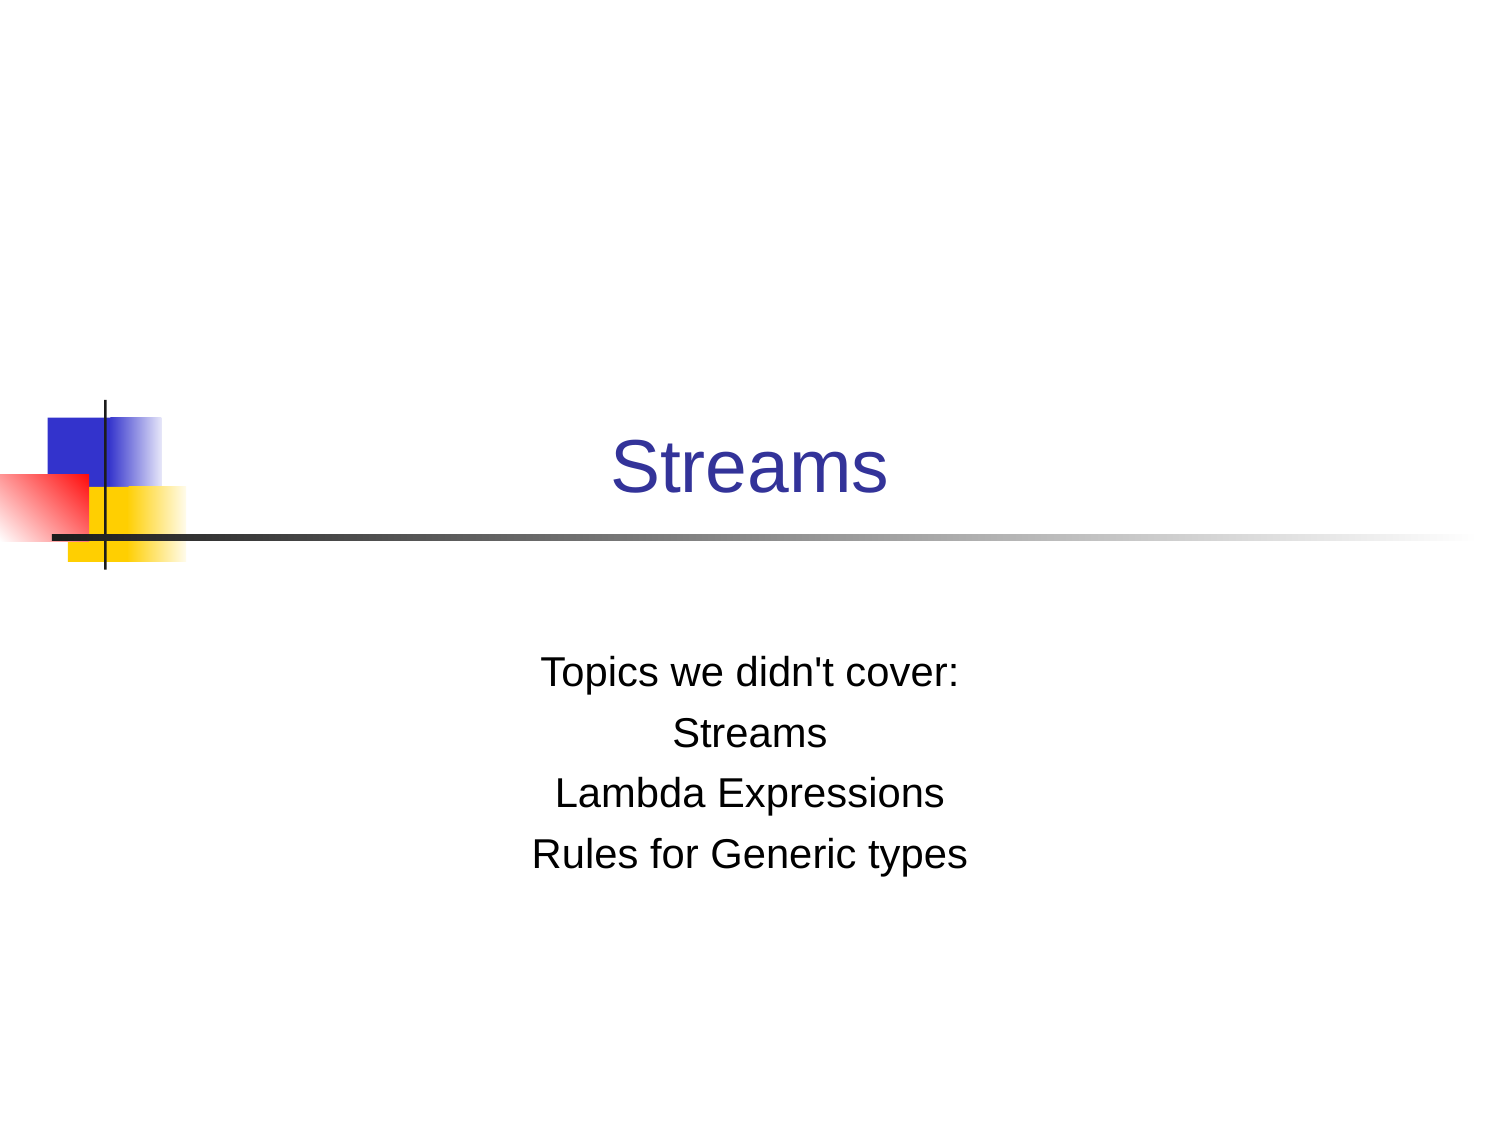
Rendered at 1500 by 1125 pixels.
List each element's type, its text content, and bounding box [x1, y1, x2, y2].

subtitle Topics we didn't cover: Streams Lambda Expressions Rules for Generic types [225, 637, 1276, 925]
title Streams [150, 274, 1351, 515]
